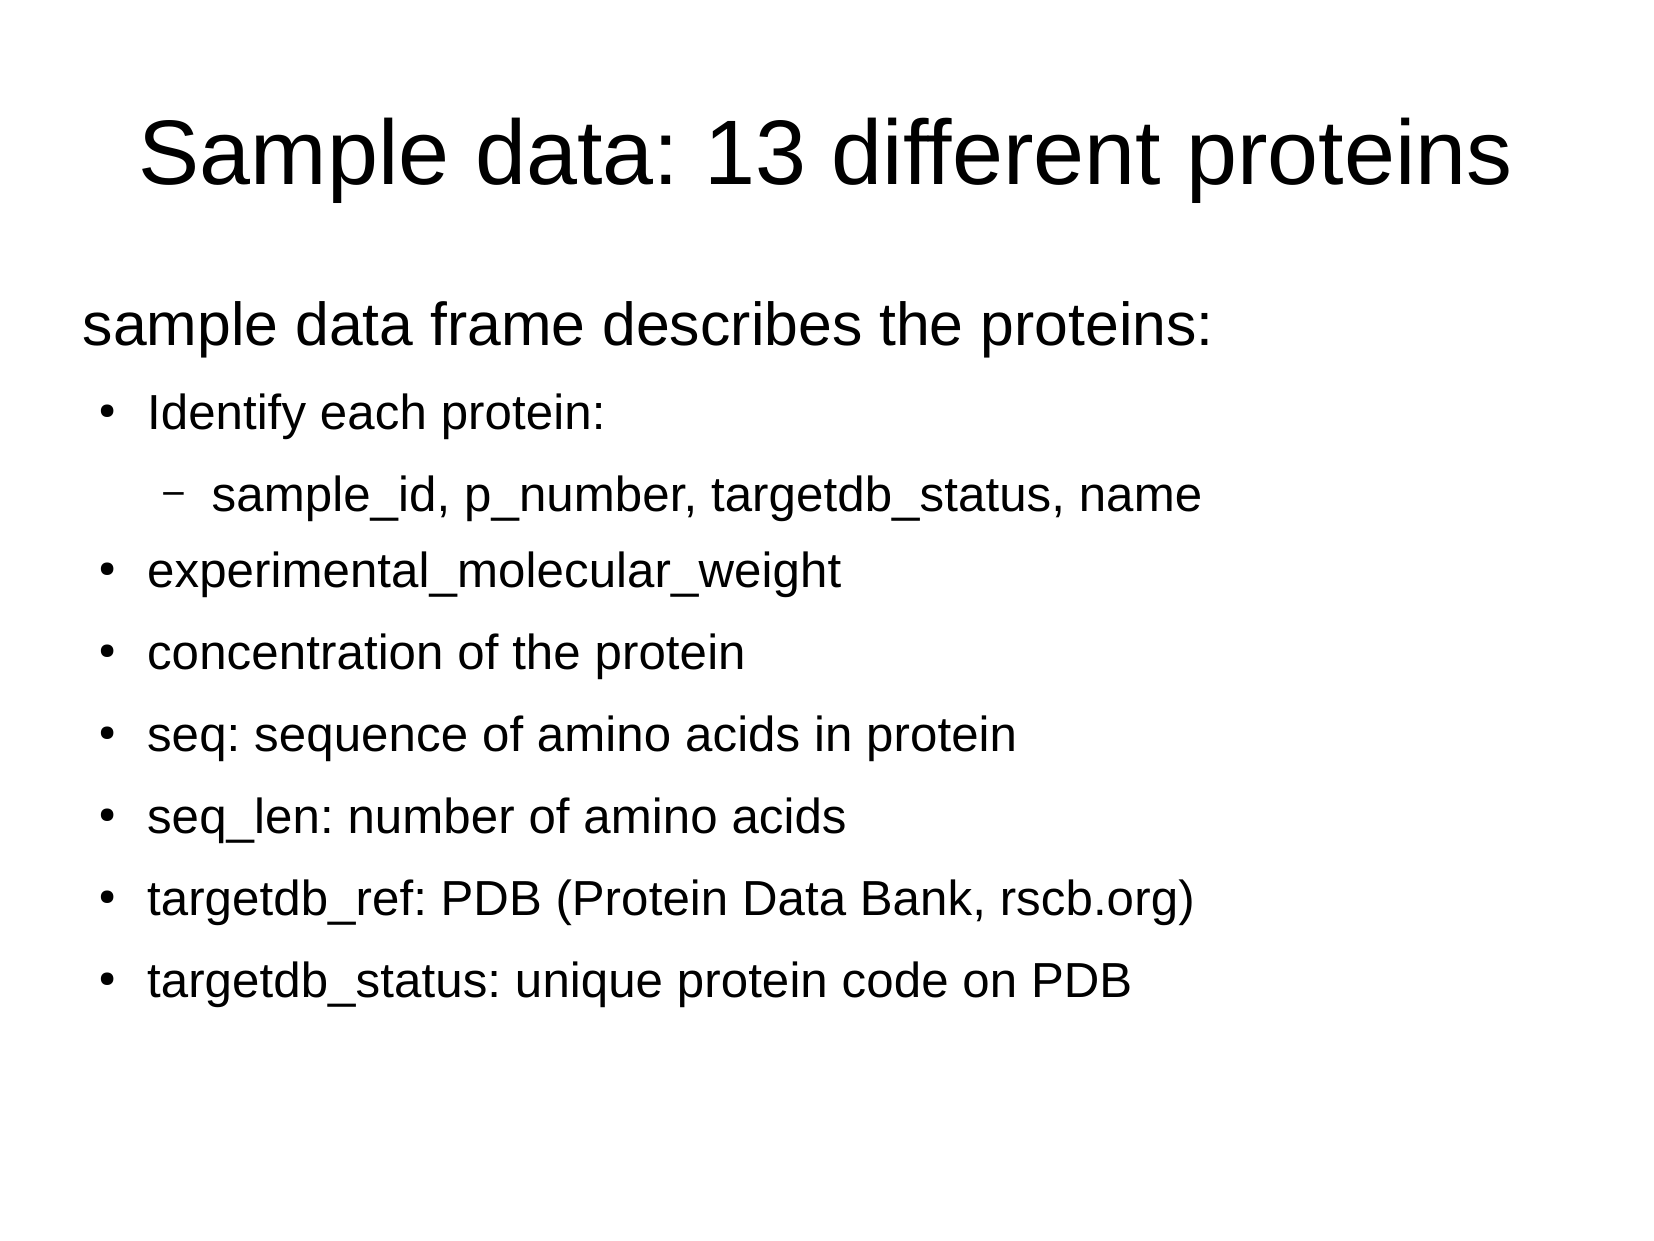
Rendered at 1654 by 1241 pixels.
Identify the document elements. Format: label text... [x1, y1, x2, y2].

title Sample data: 13 different proteins [82, 49, 1571, 257]
list sample data frame describes the proteins: Identify each protein: sample_id, p_number, targetdb_status, name experimental_molecular_weight concentration of the protein seq: sequence of amino acids in protein seq_len: number of amino acids targetdb_ref: PDB (Protein Data Bank, rscb.org) targetdb_status: unique protein code on PDB [82, 290, 1538, 1010]
